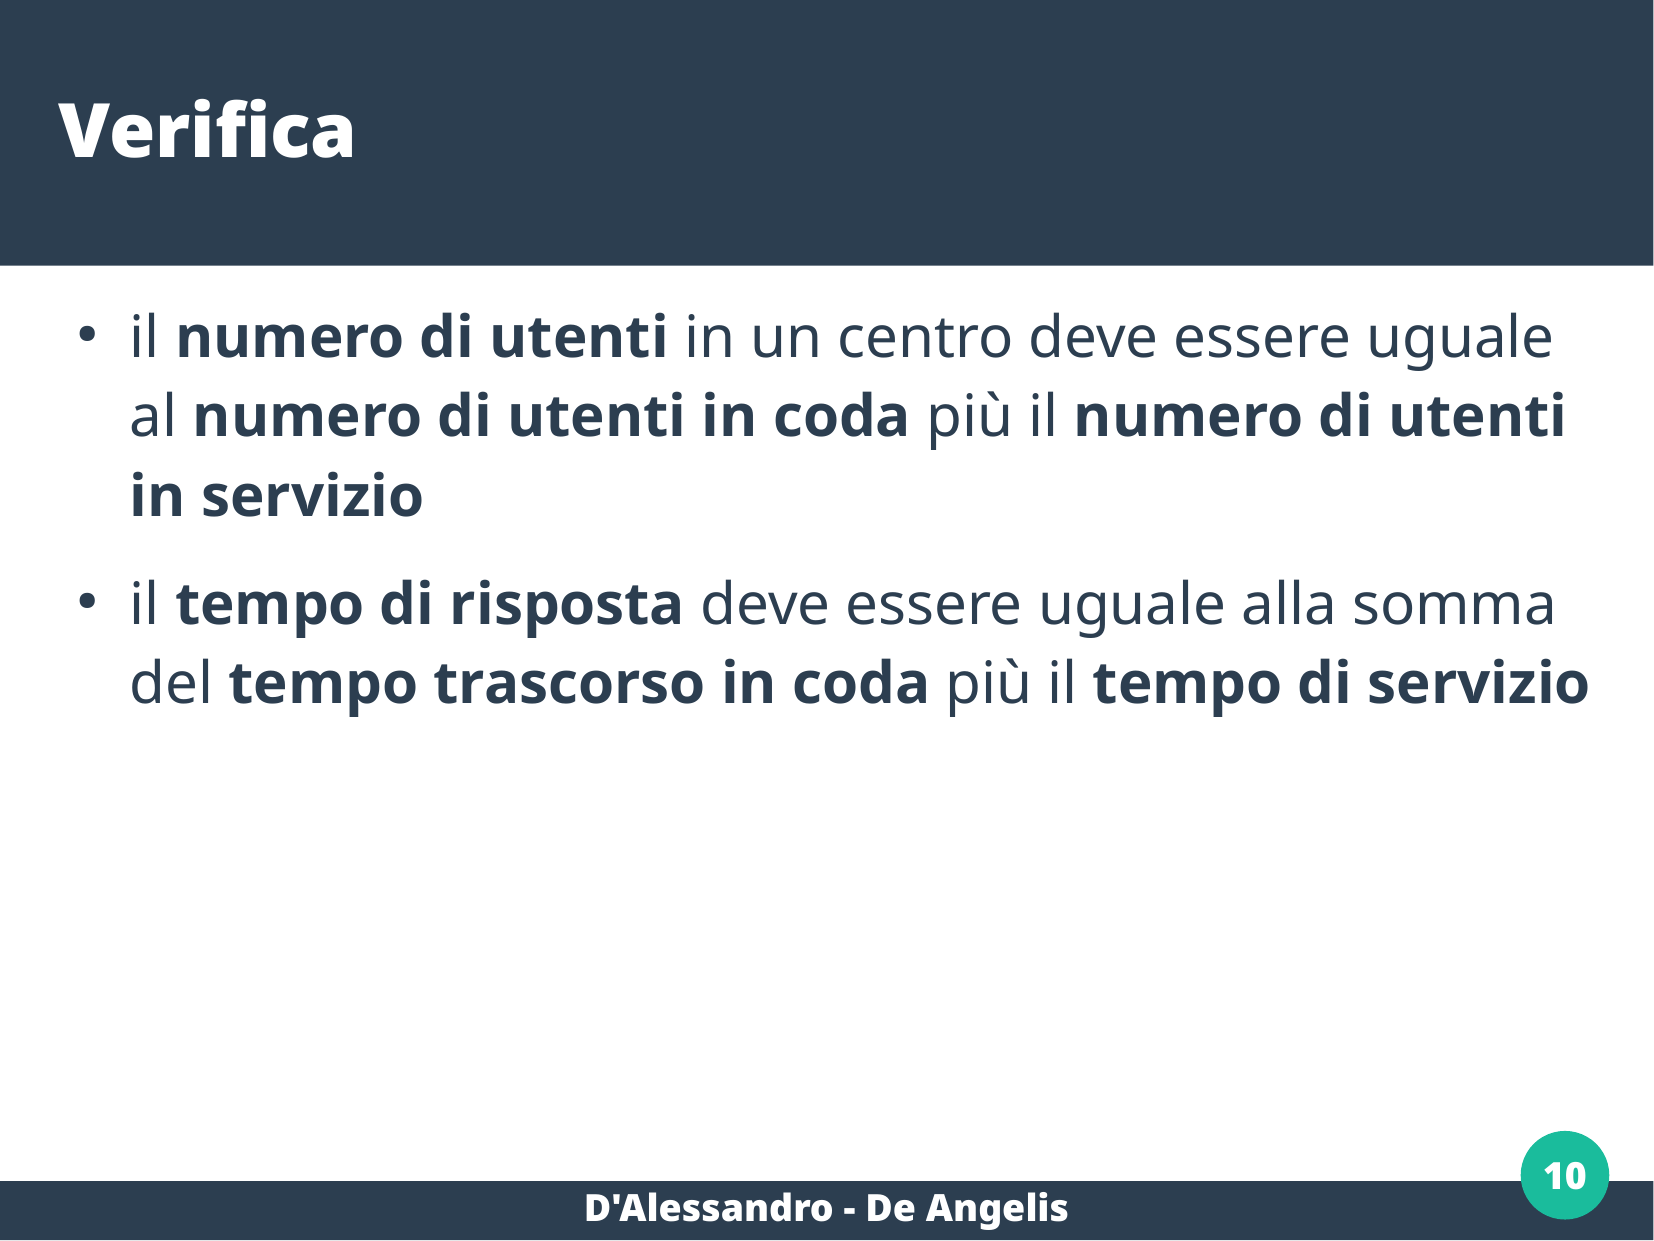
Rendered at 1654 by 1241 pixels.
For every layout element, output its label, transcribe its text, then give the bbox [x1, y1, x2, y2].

title Verifica [59, 49, 1595, 207]
list il numero di utenti in un centro deve essere uguale al numero di utenti in coda più il numero di utenti in servizio il tempo di risposta deve essere uguale alla somma del tempo trascorso in coda più il tempo di servizio [59, 295, 1595, 1123]
